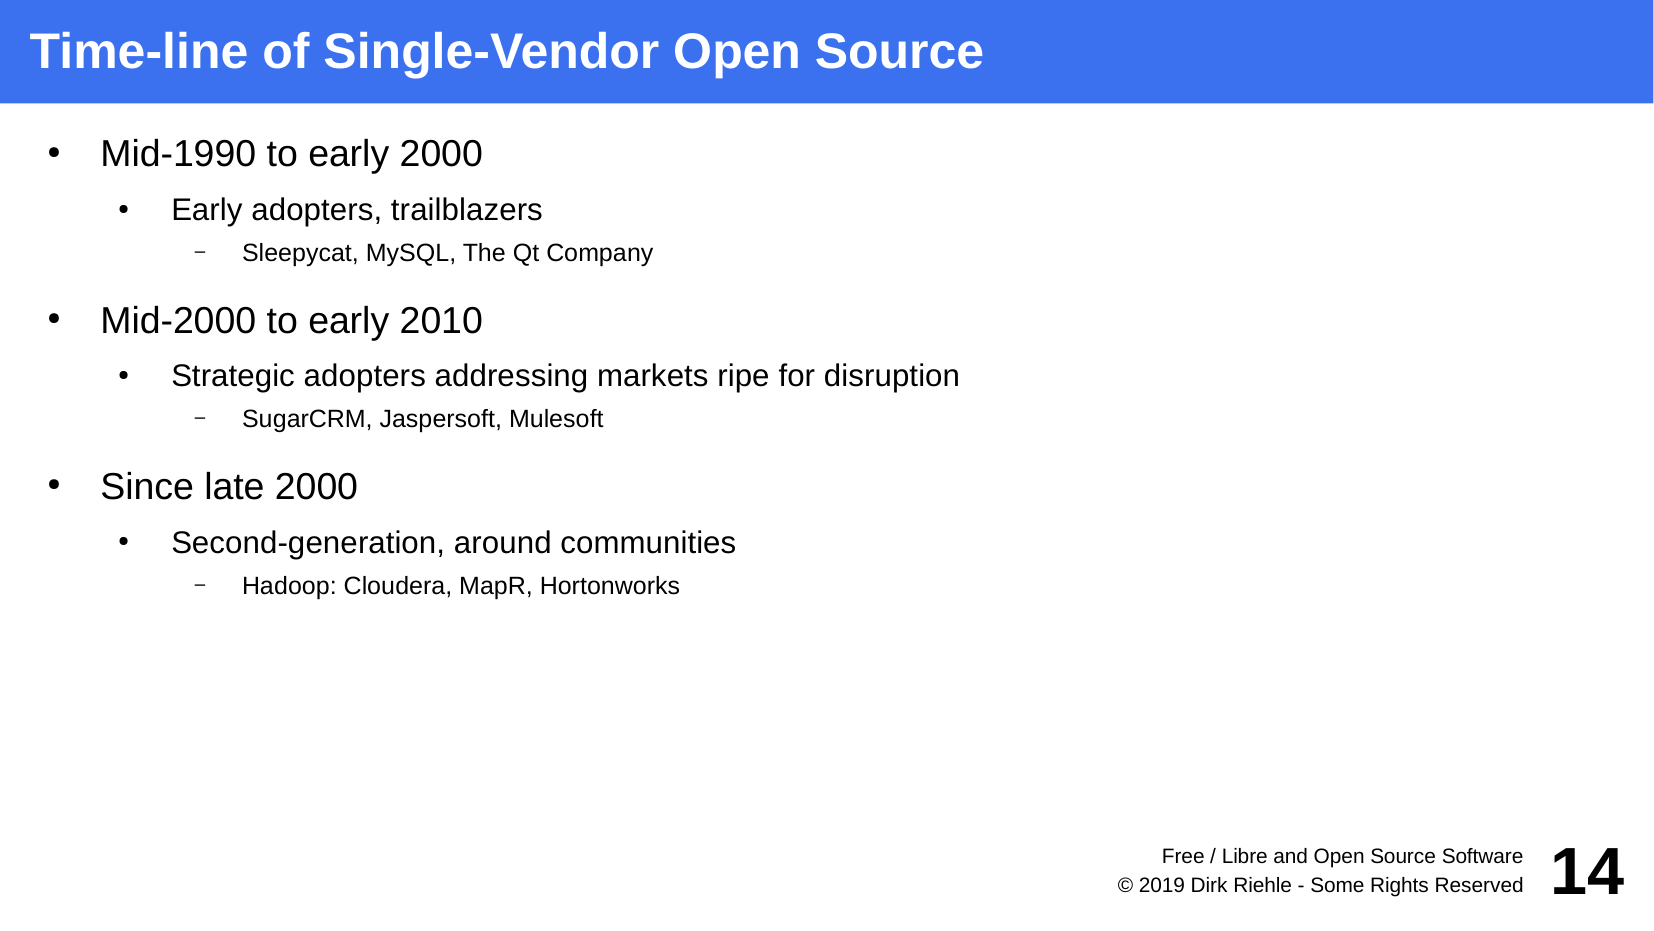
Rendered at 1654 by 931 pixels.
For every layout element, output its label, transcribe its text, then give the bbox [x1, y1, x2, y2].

list Mid-1990 to early 2000 Early adopters, trailblazers Sleepycat, MySQL, The Qt Company Mid-2000 to early 2010 Strategic adopters addressing markets ripe for disruption SugarCRM, Jaspersoft, Mulesoft Since late 2000 Second-generation, around communities Hadoop: Cloudera, MapR, Hortonworks [29, 132, 1625, 813]
title Time-line of Single-Vendor Open Source [0, 0, 1654, 104]
